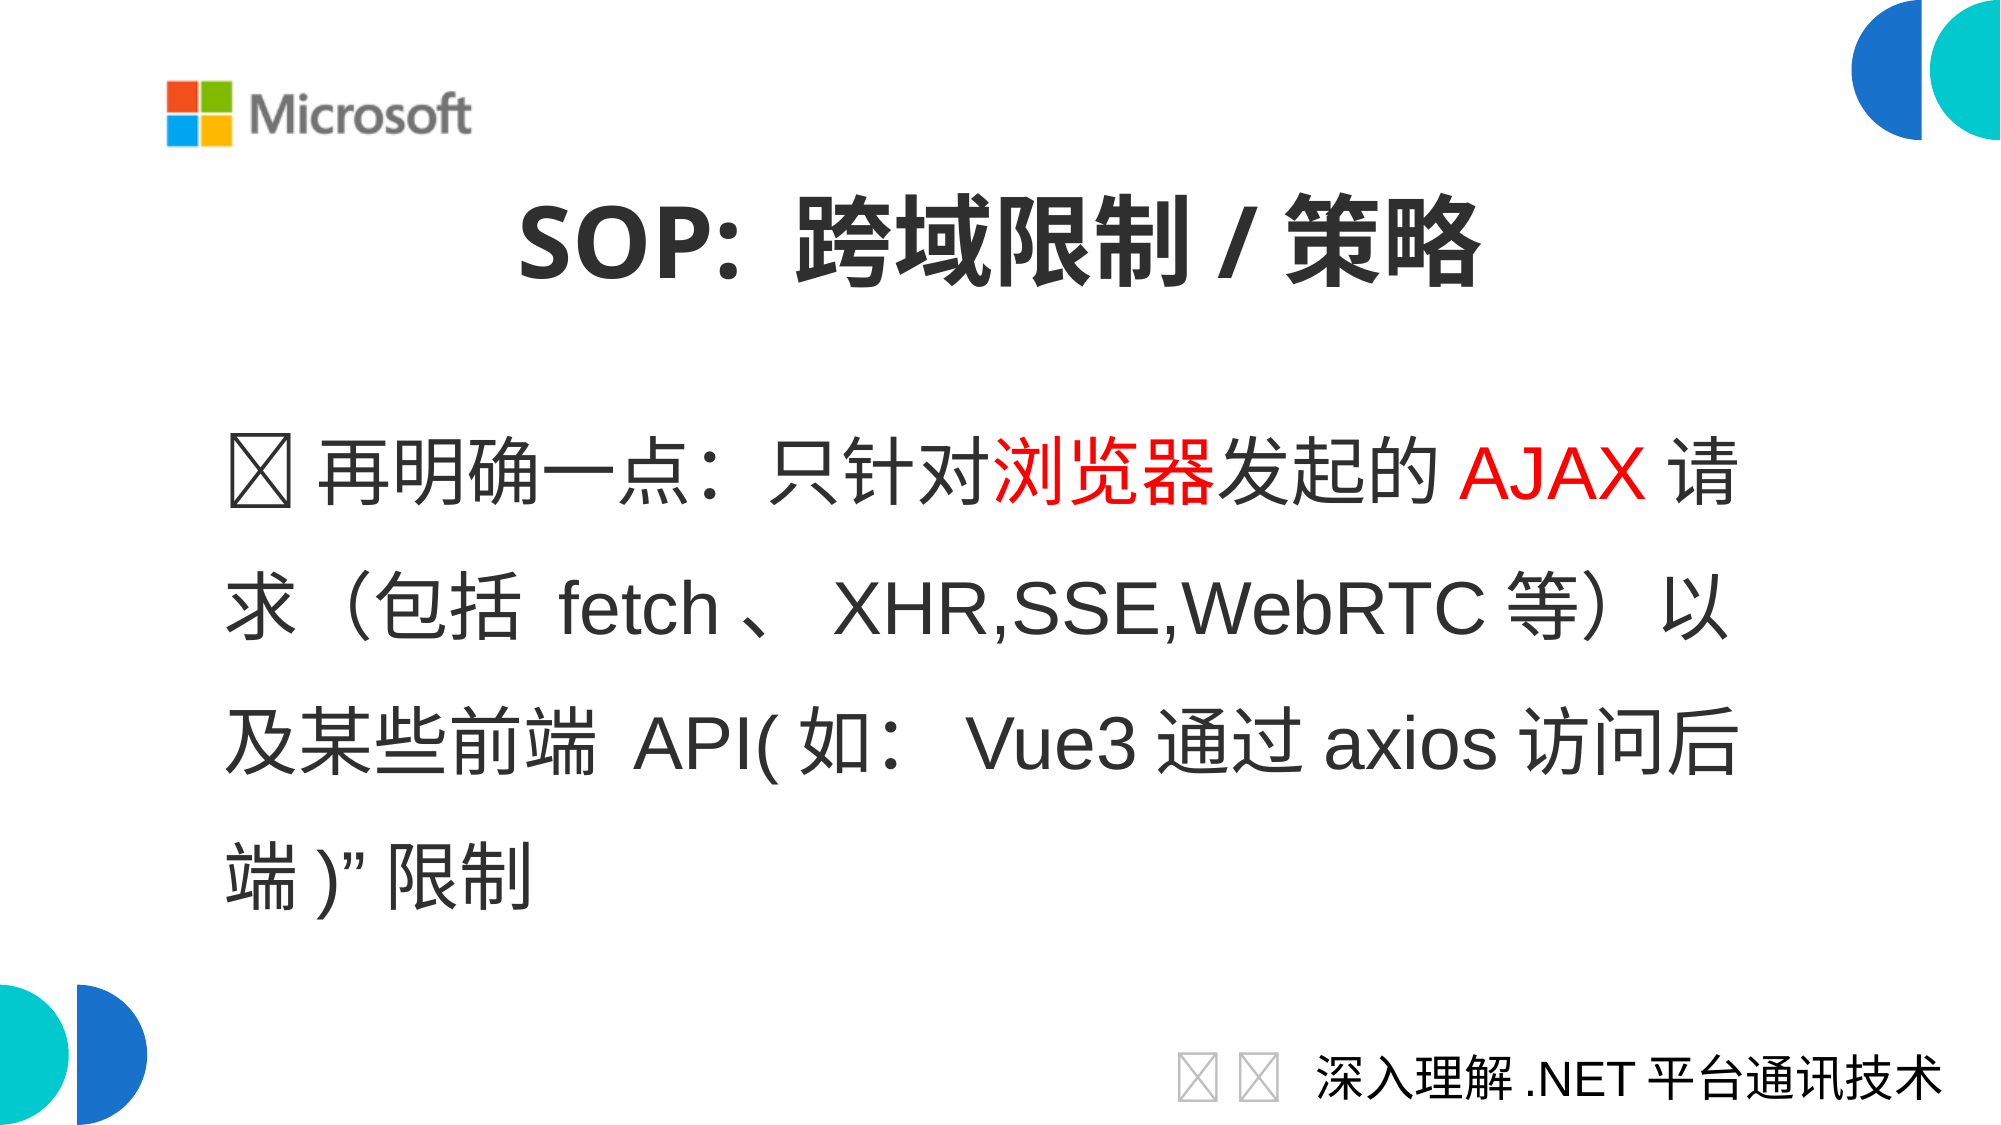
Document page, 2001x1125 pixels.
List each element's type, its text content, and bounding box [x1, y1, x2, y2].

picture [85, 41, 552, 189]
text_box 🚀再明确一点：只针对浏览器发起的AJAX请求（包括 fetch、XHR,SSE,WebRTC等）以及某些前端 API(如：Vue3通过axios访问后端)”限制 [209, 372, 1796, 585]
title SOP: 跨域限制/策略 [138, 145, 1862, 332]
subtitle 🚀 🚀 深入理解.NET平台通讯技术 [1173, 1046, 1952, 1107]
